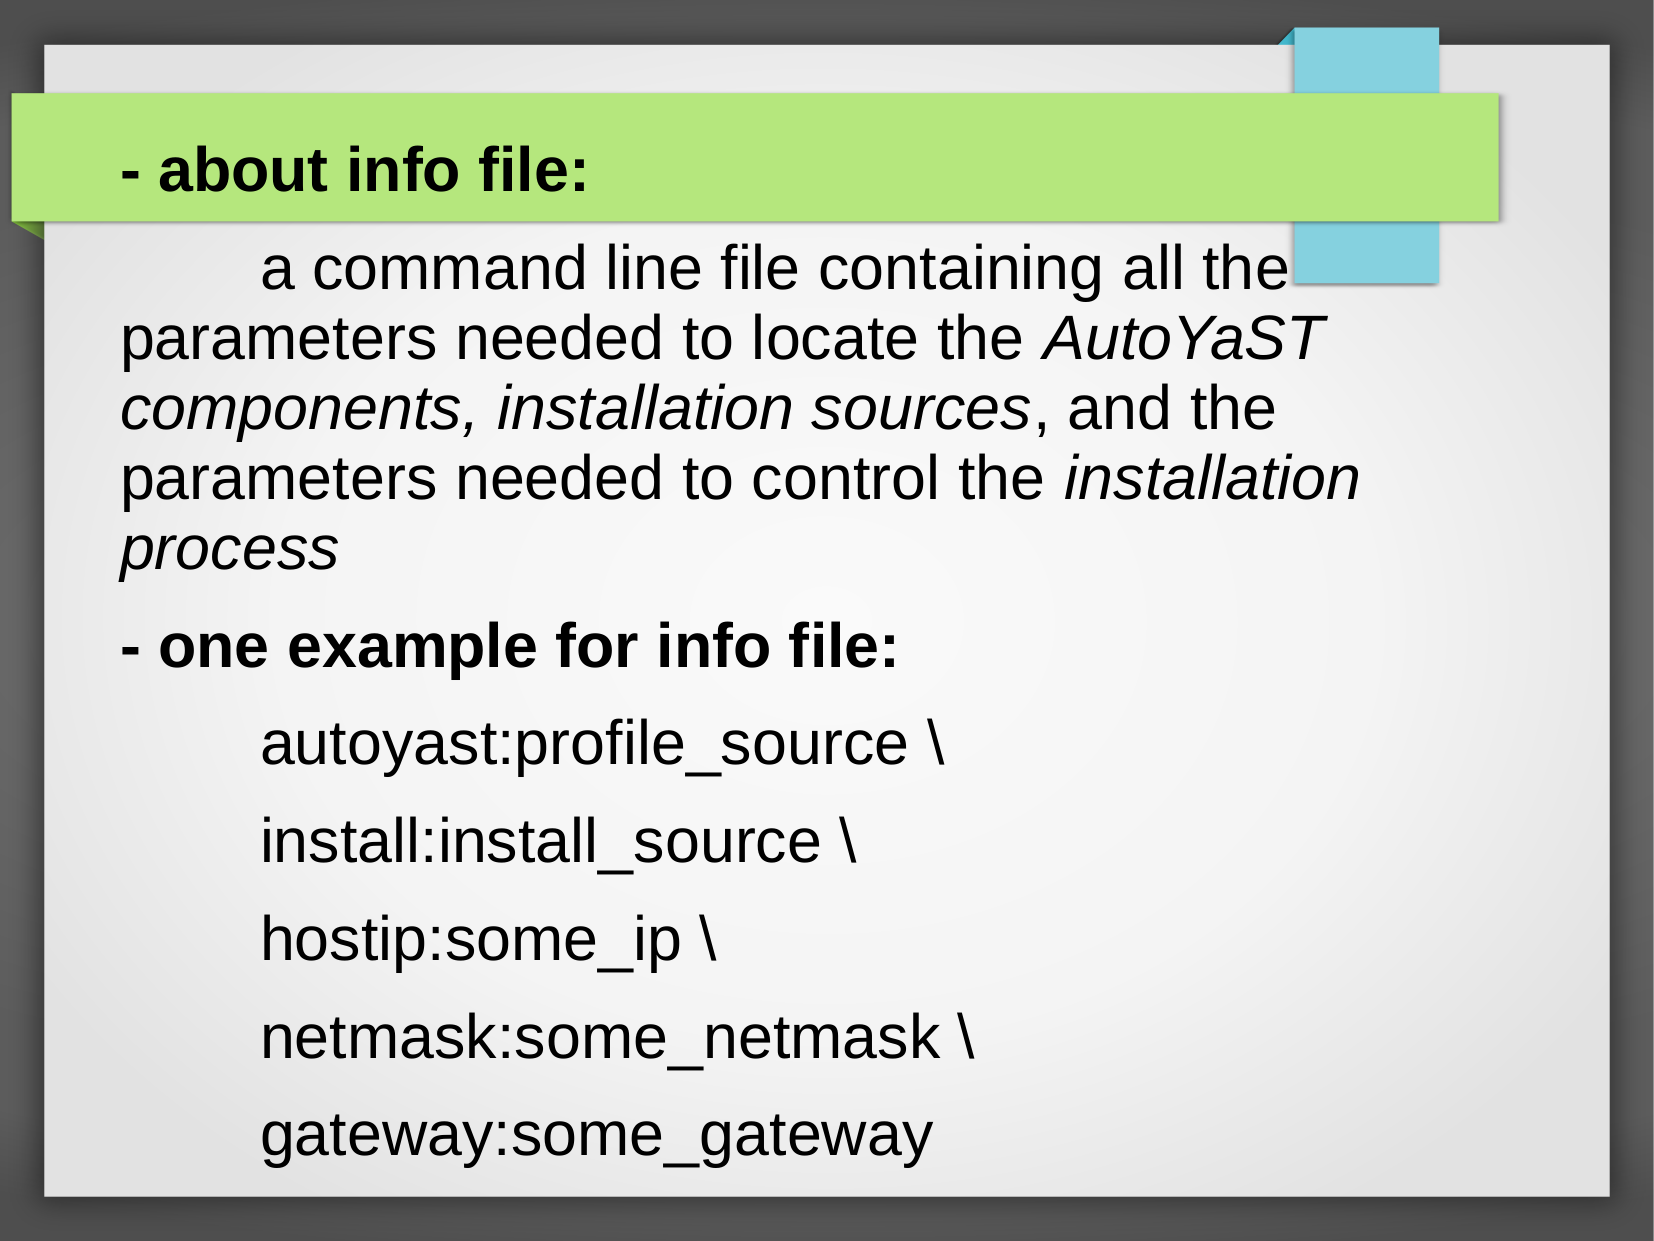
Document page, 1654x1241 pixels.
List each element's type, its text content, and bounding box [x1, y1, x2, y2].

list - about info file: a command line file containing all the parameters needed to locate the AutoYaST components, installation sources, and the parameters needed to control the installation process - one example for info file: autoyast:profile_source \ install:install_source \ hostip:some_ip \ netmask:some_netmask \ gateway:some_gateway [120, 135, 1588, 1171]
picture [0, 0, 1654, 1241]
